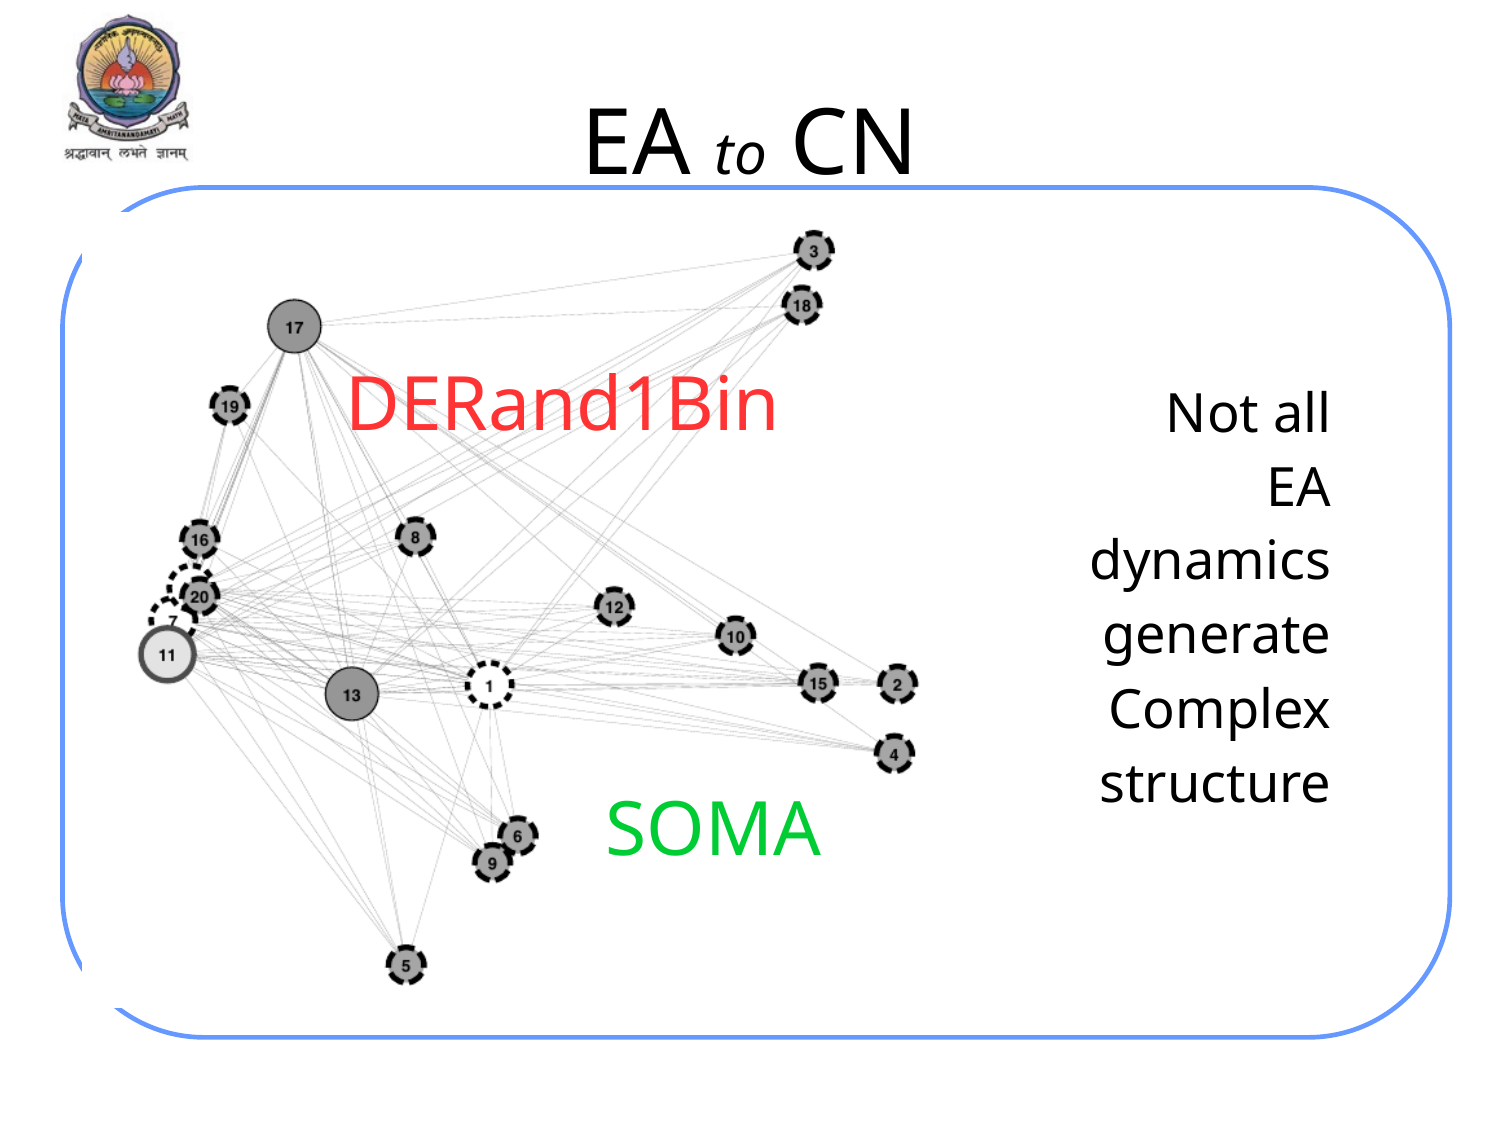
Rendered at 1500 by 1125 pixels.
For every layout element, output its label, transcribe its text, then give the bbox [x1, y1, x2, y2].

text_box Not all EA dynamics generate Complex structure [1074, 366, 1347, 804]
picture [62, 12, 193, 163]
text_box SOMA [590, 767, 851, 867]
title EA to CN [75, 44, 1425, 233]
picture [82, 212, 958, 1008]
text_box DERand1Bin [330, 342, 815, 442]
